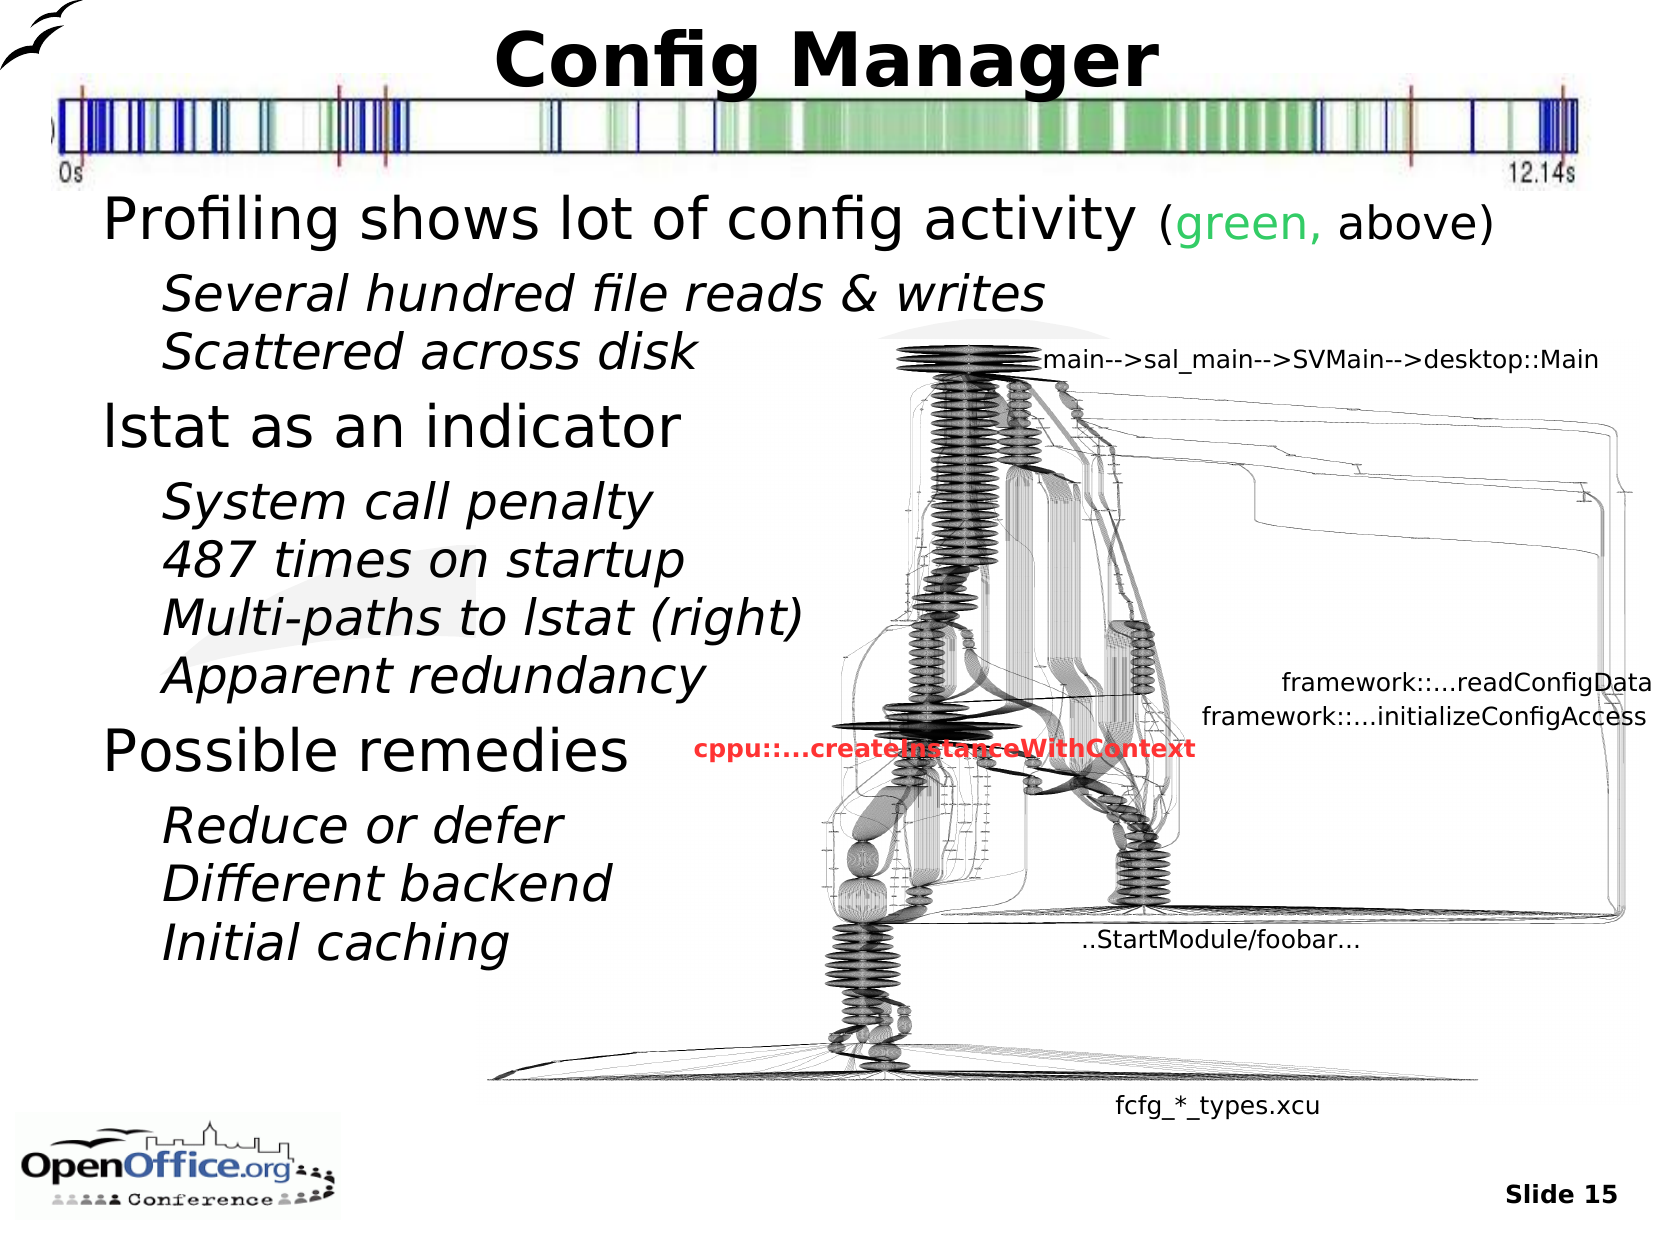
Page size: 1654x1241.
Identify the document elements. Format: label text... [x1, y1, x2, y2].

list Profiling shows lot of config activity (green, above) Several hundred file reads & writes Scattered across disk lstat as an indicator System call penalty 487 times on startup Multi-paths to lstat (right) Apparent redundancy Possible remedies Reduce or defer Different backend Initial caching [102, 185, 1529, 972]
picture [15, 1112, 341, 1220]
text_box framework::...readConfigData [1281, 667, 1654, 698]
text_box framework::...initializeConfigAccess [1201, 702, 1648, 732]
text_box ..StartModule/foobar... [1081, 925, 1362, 955]
text_box main-->sal_main-->SVMain-->desktop::Main [1042, 345, 1601, 375]
text_box cppu::...createInstanceWithContext [693, 734, 1197, 764]
text_box fcfg_*_types.xcu [1115, 1091, 1322, 1121]
picture [476, 732, 1640, 1105]
picture [1529, 698, 1640, 702]
picture [51, 121, 1597, 191]
picture [1529, 339, 1640, 667]
title Config Manager [0, 0, 1654, 121]
